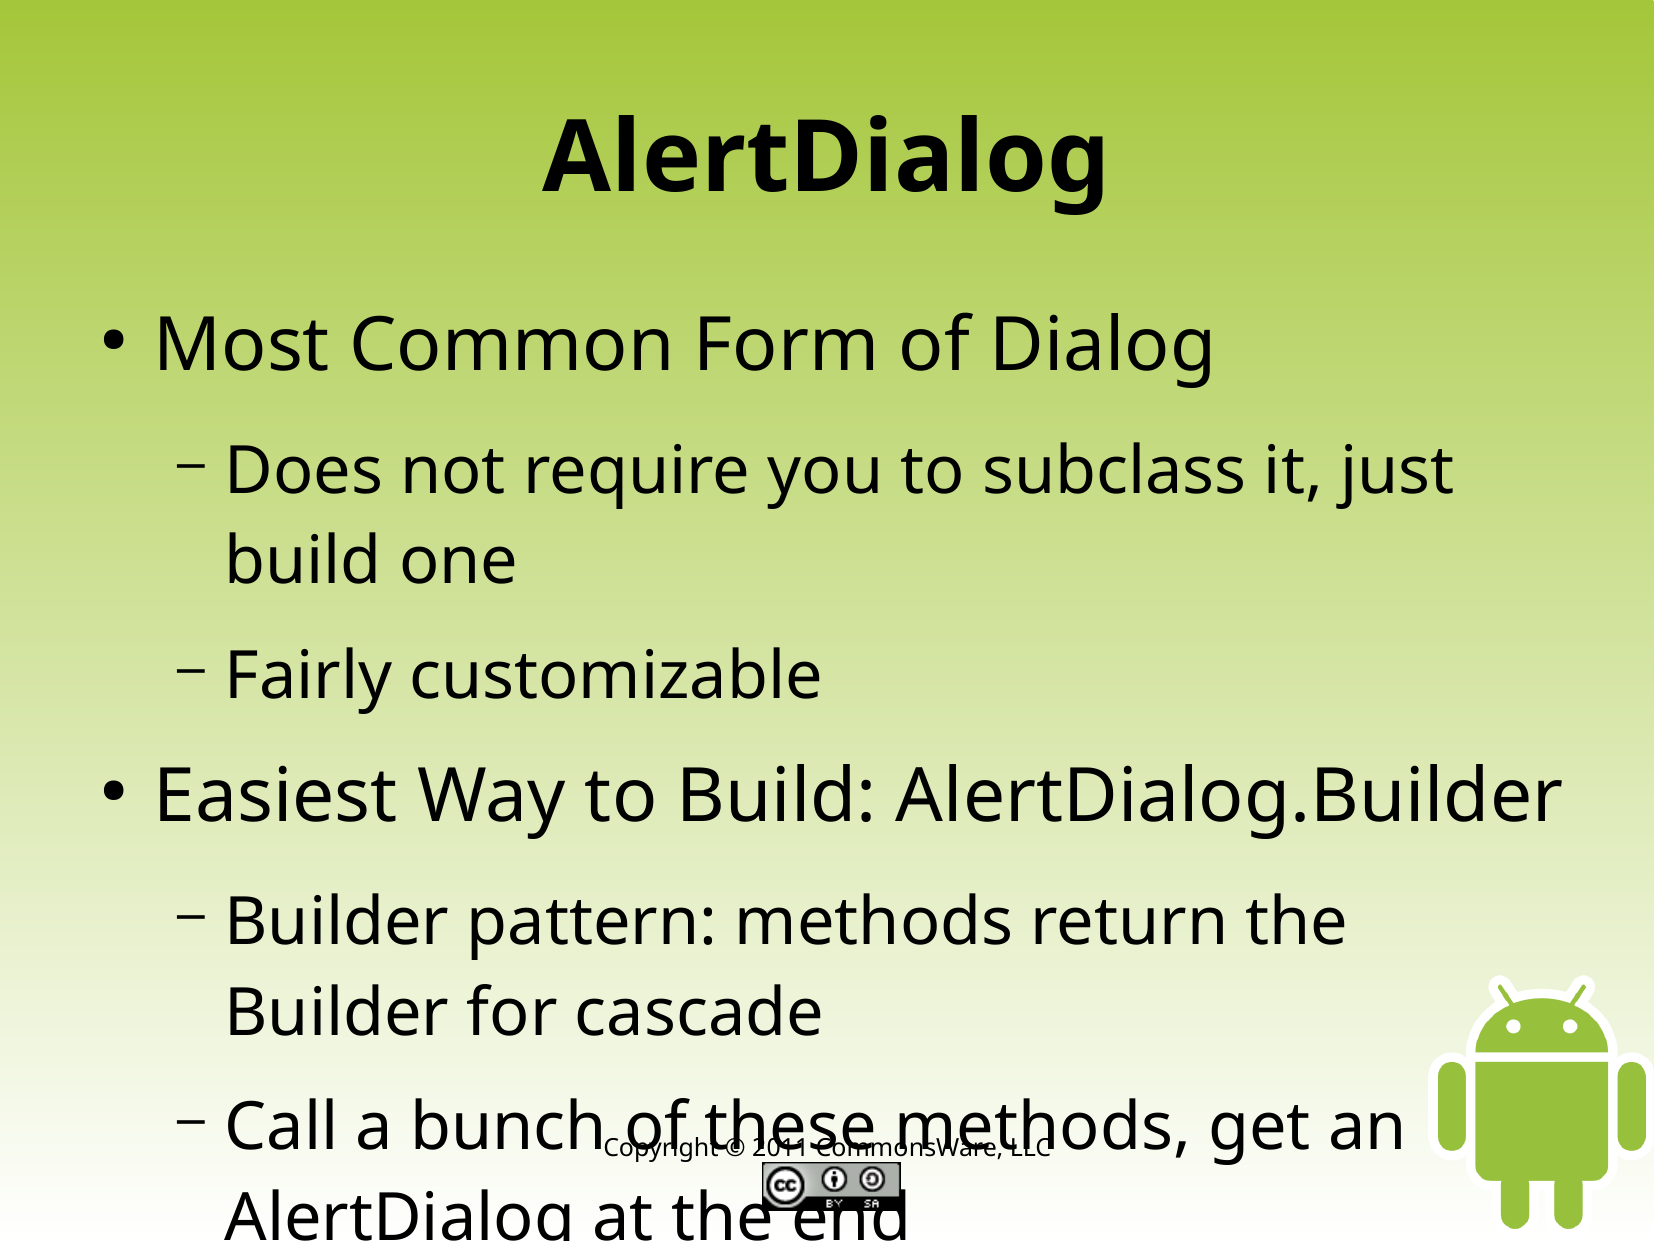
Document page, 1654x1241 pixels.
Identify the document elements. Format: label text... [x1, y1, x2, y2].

picture [1428, 975, 1654, 1238]
list Most Common Form of Dialog Does not require you to subclass it, just build one Fairly customizable Easiest Way to Build: AlertDialog.Builder Builder pattern: methods return the Builder for cascade Call a bunch of these methods, get an AlertDialog at the end [82, 290, 1571, 1126]
title AlertDialog [82, 49, 1571, 257]
picture [762, 1162, 901, 1211]
